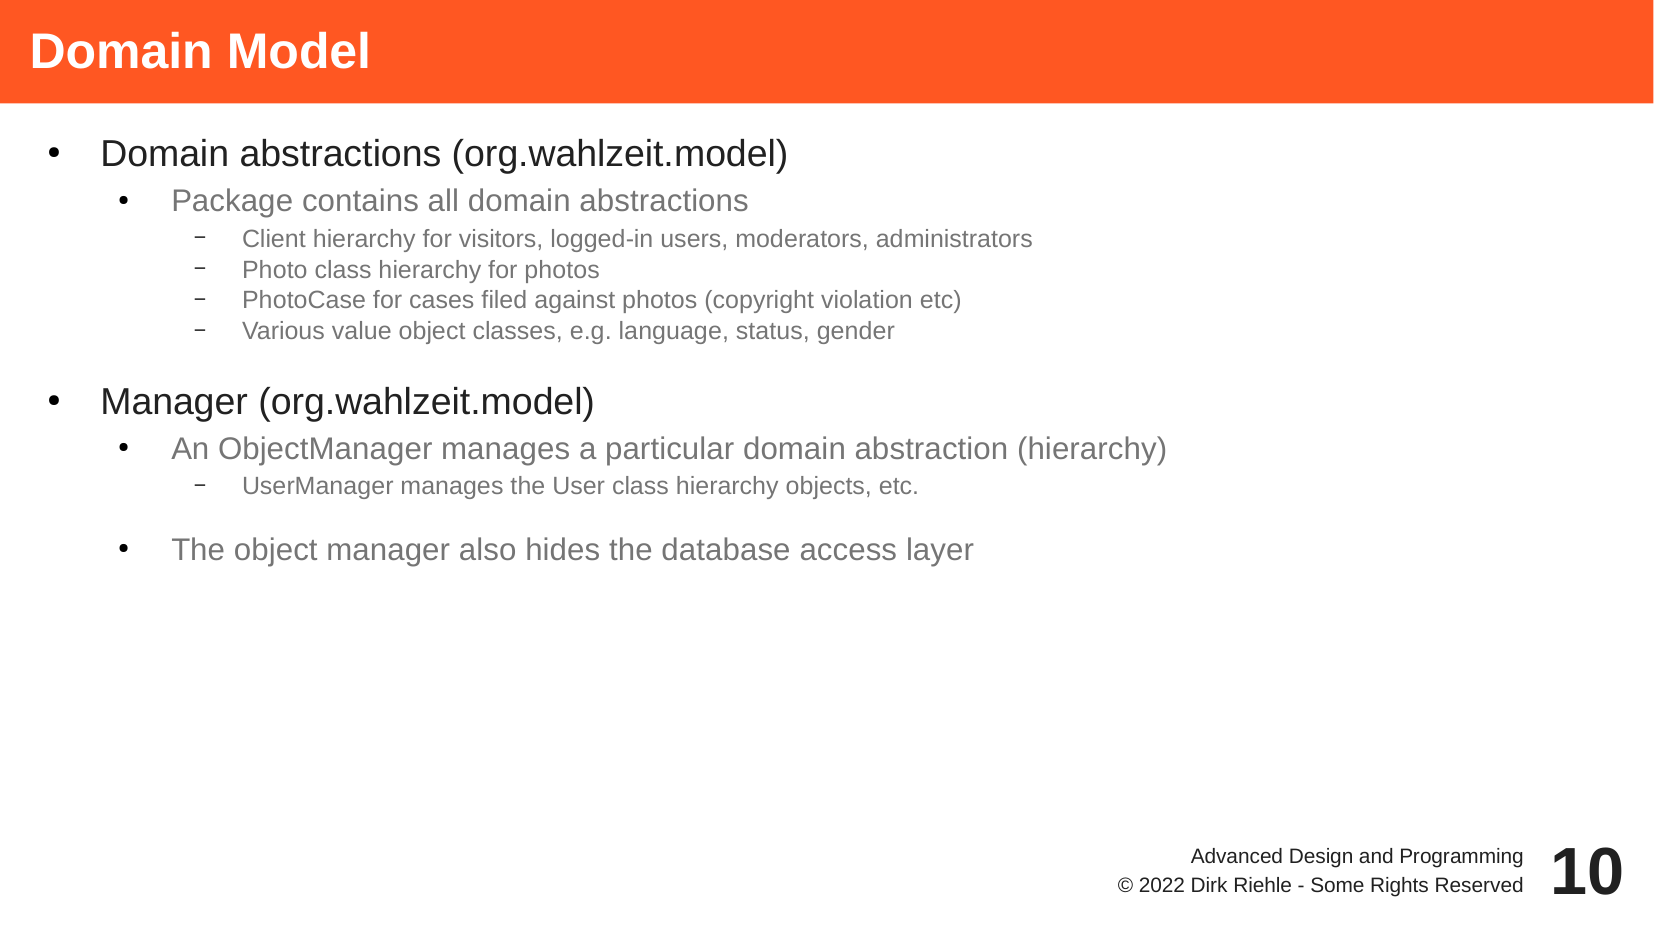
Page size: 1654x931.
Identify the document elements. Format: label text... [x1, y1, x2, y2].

list Domain abstractions (org.wahlzeit.model) Package contains all domain abstractions Client hierarchy for visitors, logged-in users, moderators, administrators Photo class hierarchy for photos PhotoCase for cases filed against photos (copyright violation etc) Various value object classes, e.g. language, status, gender Manager (org.wahlzeit.model) An ObjectManager manages a particular domain abstraction (hierarchy) UserManager manages the User class hierarchy objects, etc. The object manager also hides the database access layer [29, 132, 1625, 813]
title Domain Model [0, 0, 1654, 104]
